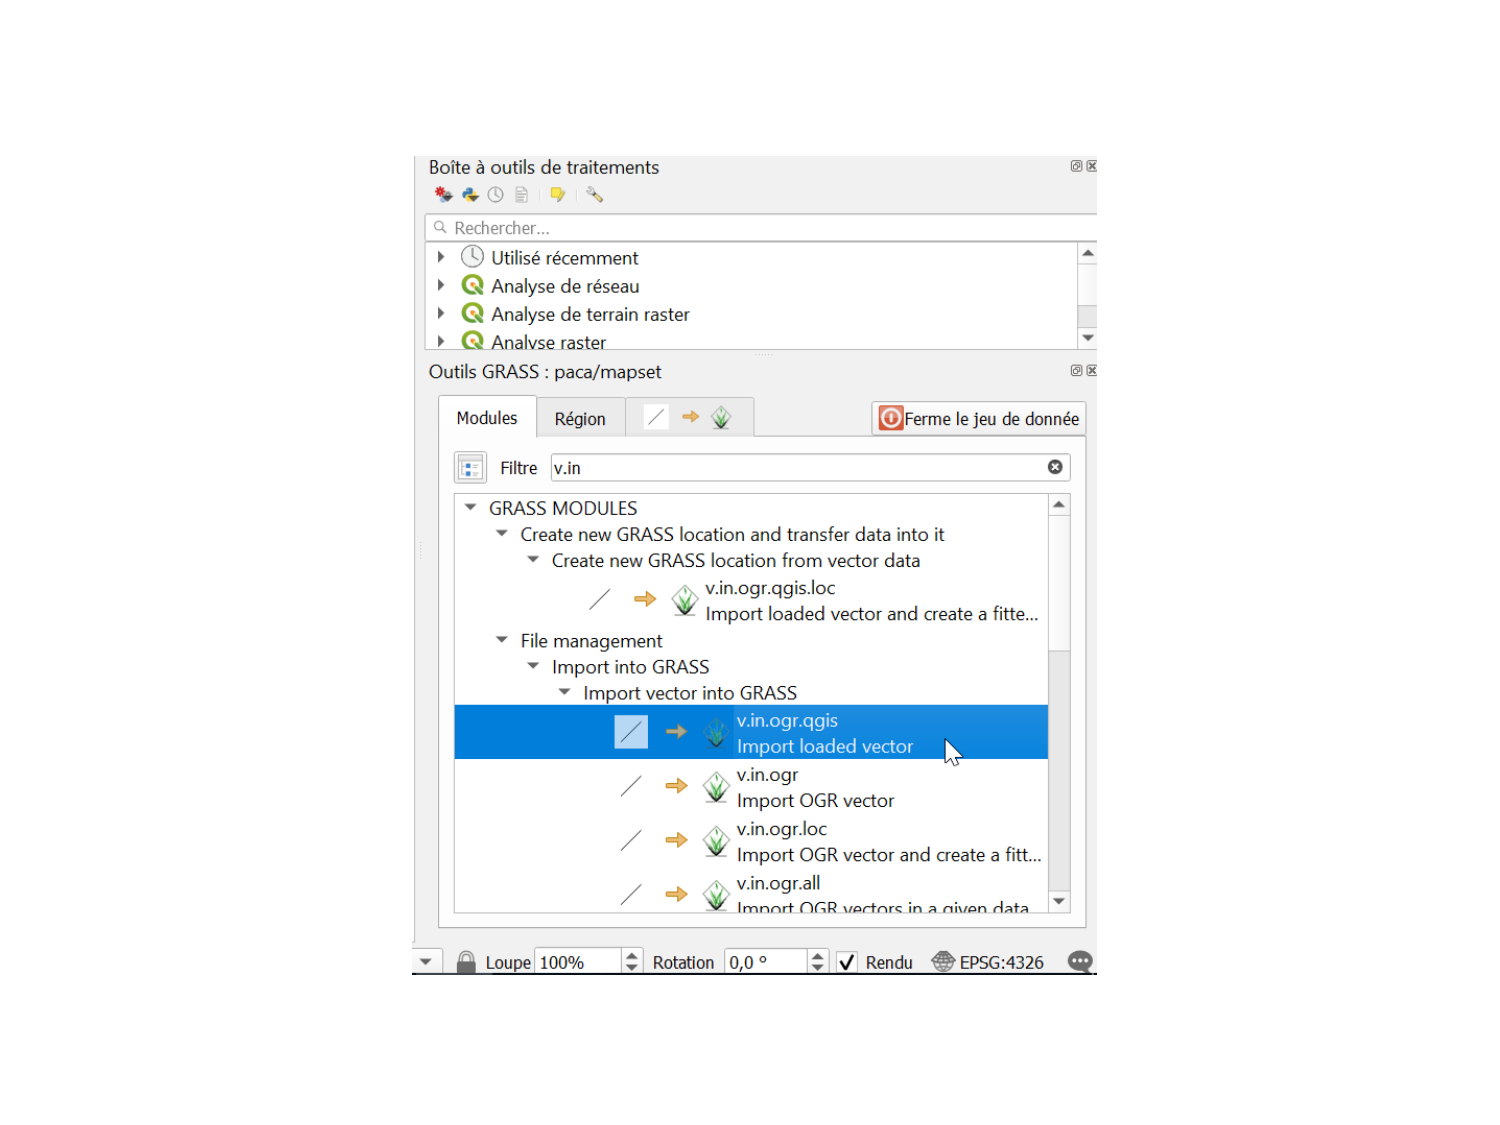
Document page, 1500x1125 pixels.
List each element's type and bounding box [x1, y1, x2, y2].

picture [412, 156, 1097, 975]
